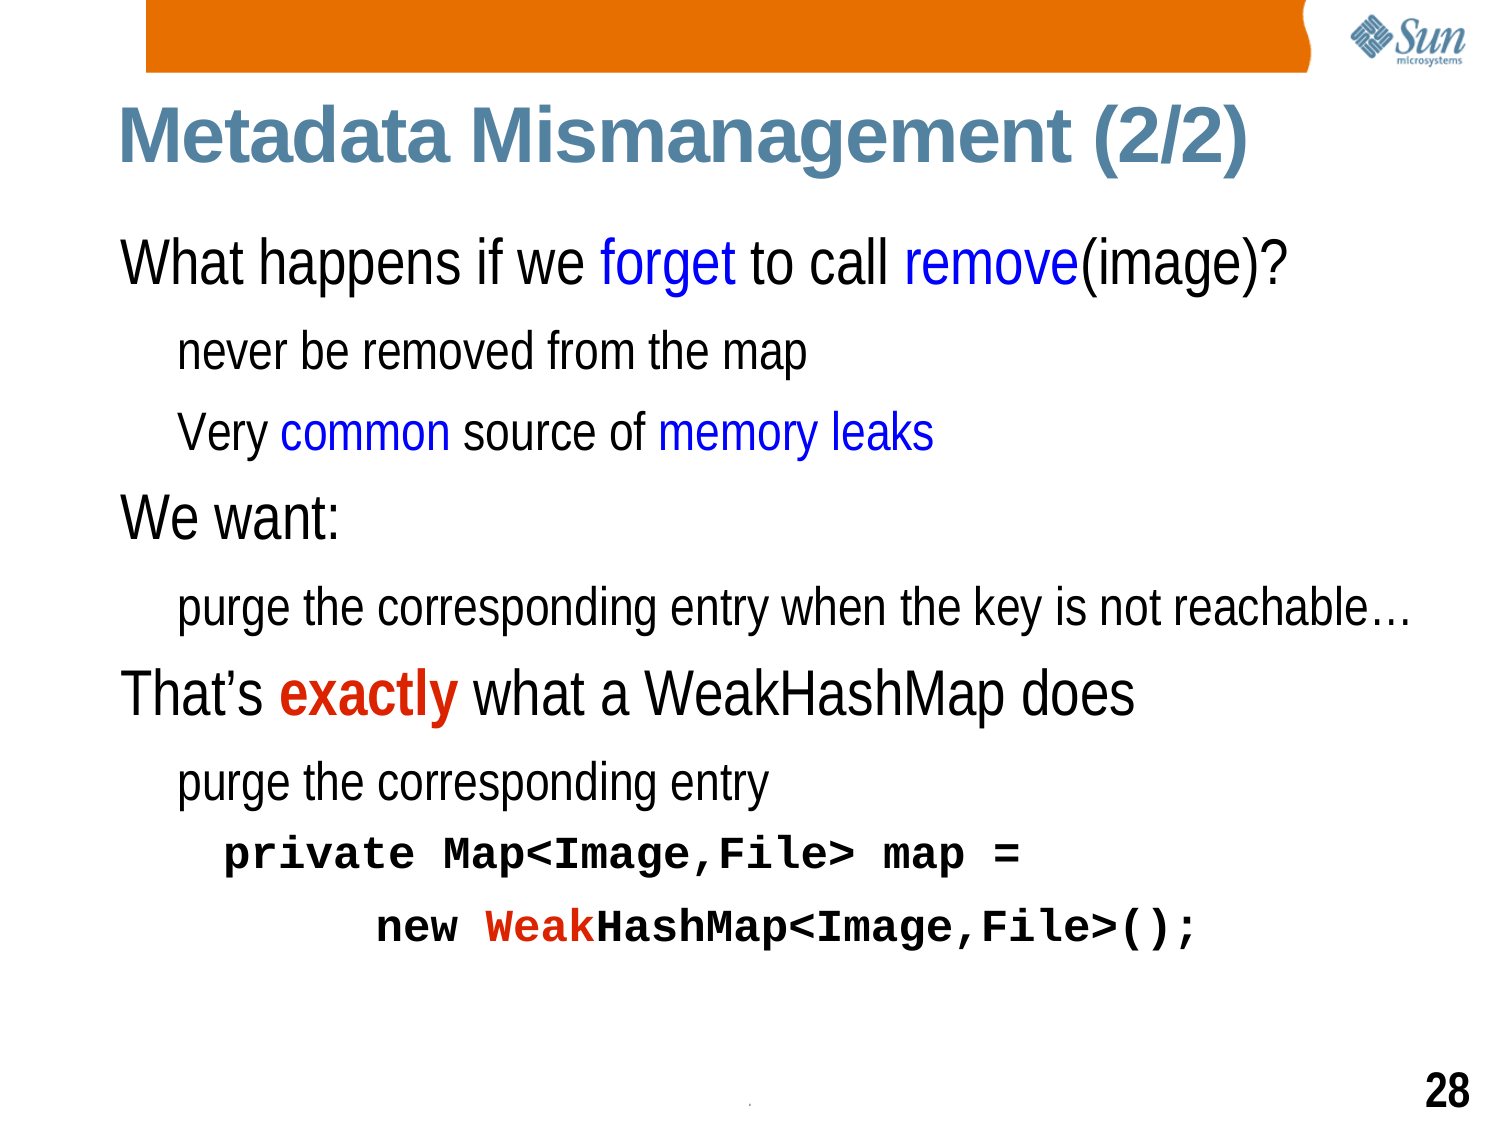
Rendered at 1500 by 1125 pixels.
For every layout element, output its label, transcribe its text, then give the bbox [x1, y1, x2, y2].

list What happens if we forget to call remove(image)? never be removed from the map Very common source of memory leaks We want: purge the corresponding entry when the key is not reachable… That’s exactly what a WeakHashMap does purge the corresponding entry private Map<Image,File> map = new WeakHashMap<Image,File>(); [100, 224, 1451, 1081]
title Metadata Mismanagement (2/2) [117, 98, 1421, 224]
picture [146, 0, 1500, 75]
